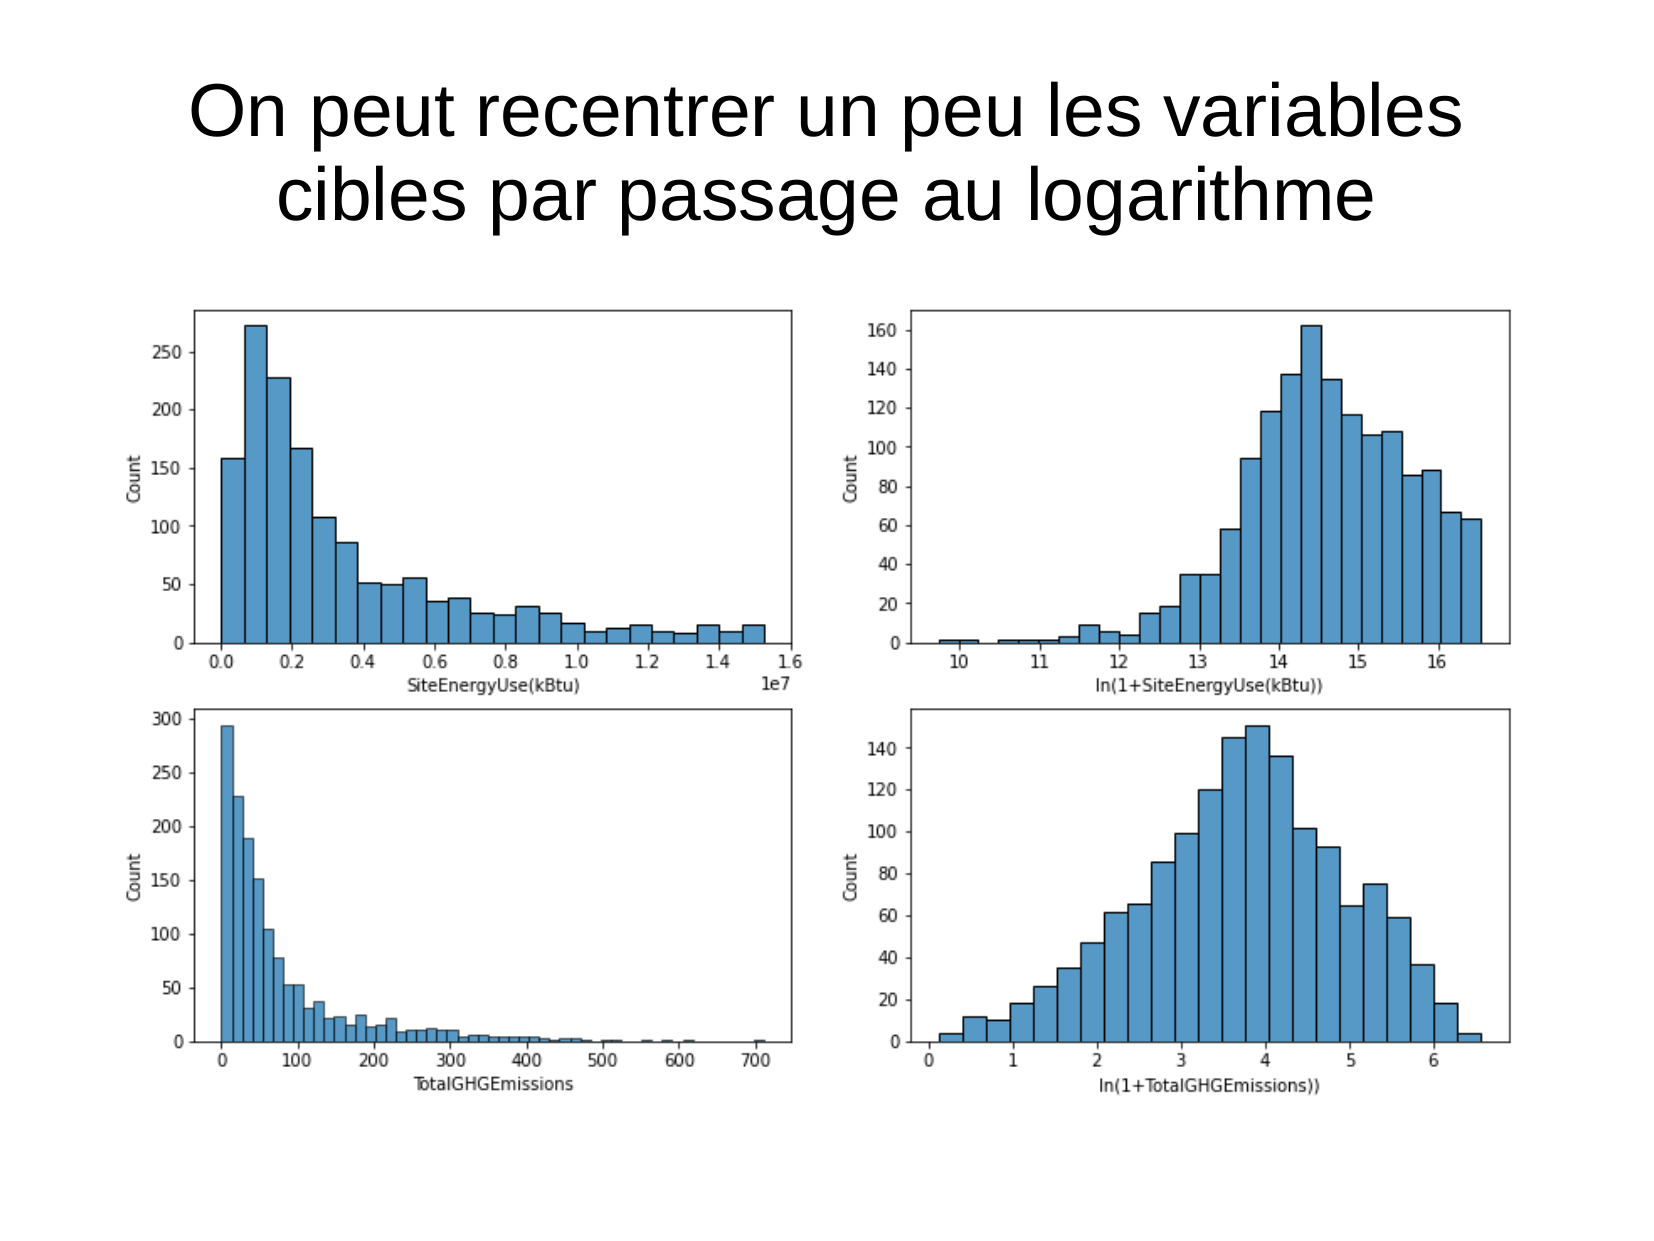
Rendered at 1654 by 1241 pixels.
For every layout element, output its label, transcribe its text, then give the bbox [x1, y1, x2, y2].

title On peut recentrer un peu les variables cibles par passage au logarithme [82, 49, 1571, 257]
picture [115, 290, 1538, 1109]
